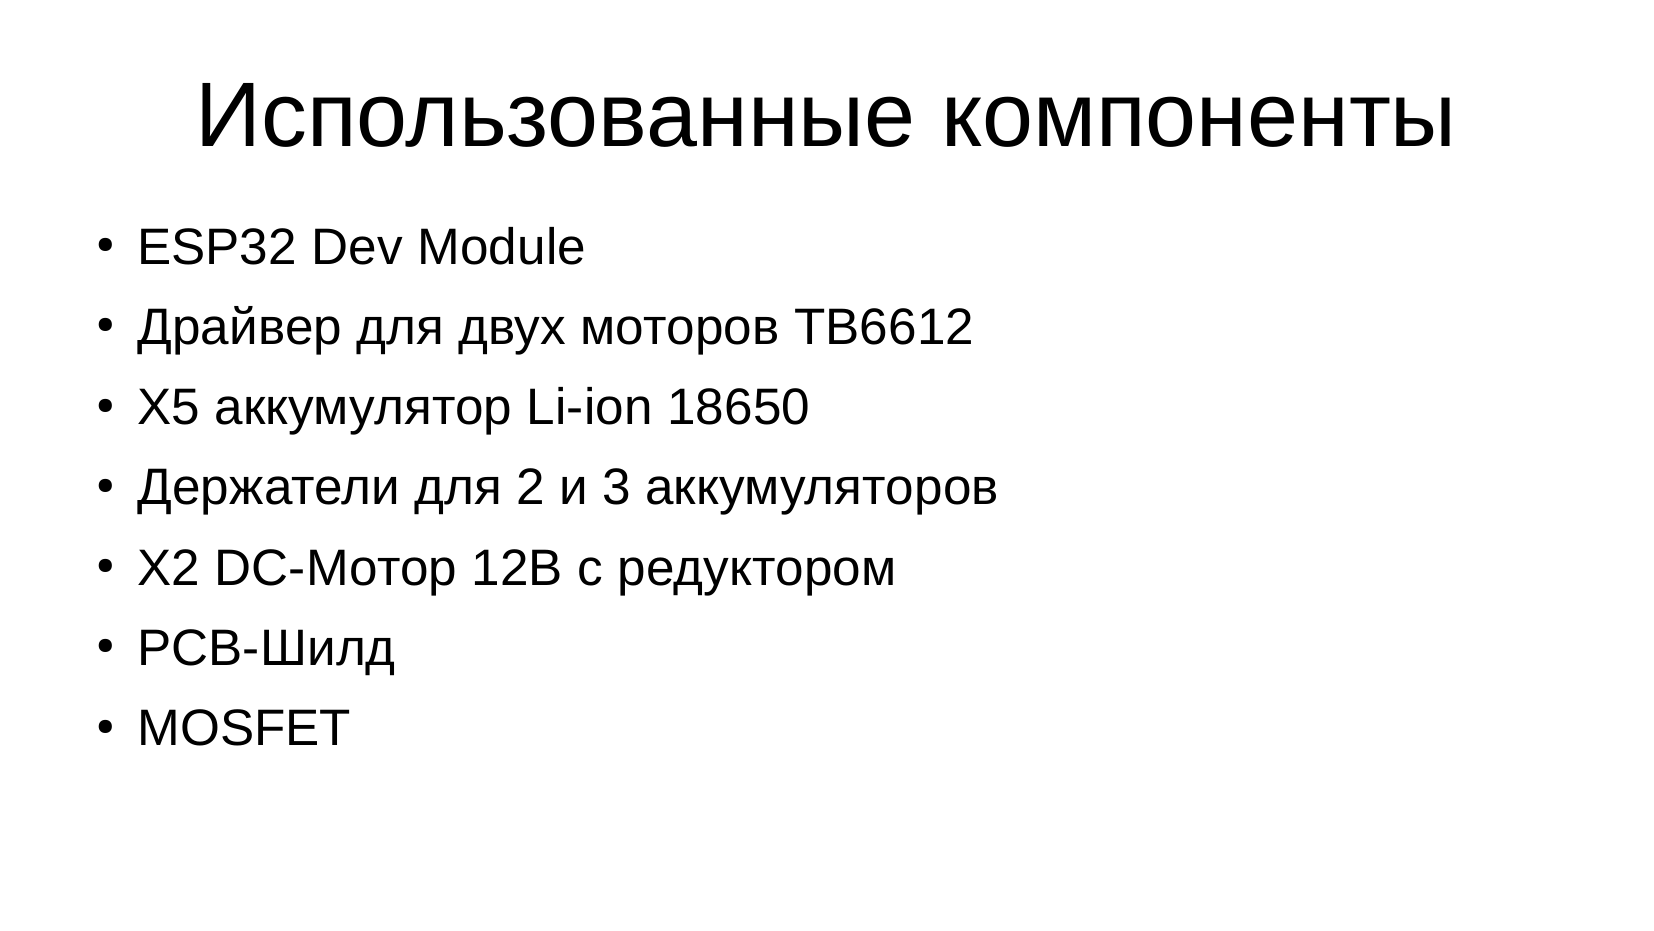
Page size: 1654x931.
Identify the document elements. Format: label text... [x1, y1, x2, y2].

list ESP32 Dev Module Драйвер для двух моторов TB6612 X5 аккумулятор Li-ion 18650 Держатели для 2 и 3 аккумуляторов X2 DC-Мотор 12В с редуктором PCB-Шилд MOSFET [82, 217, 1571, 758]
title Использованные компоненты [82, 37, 1571, 193]
